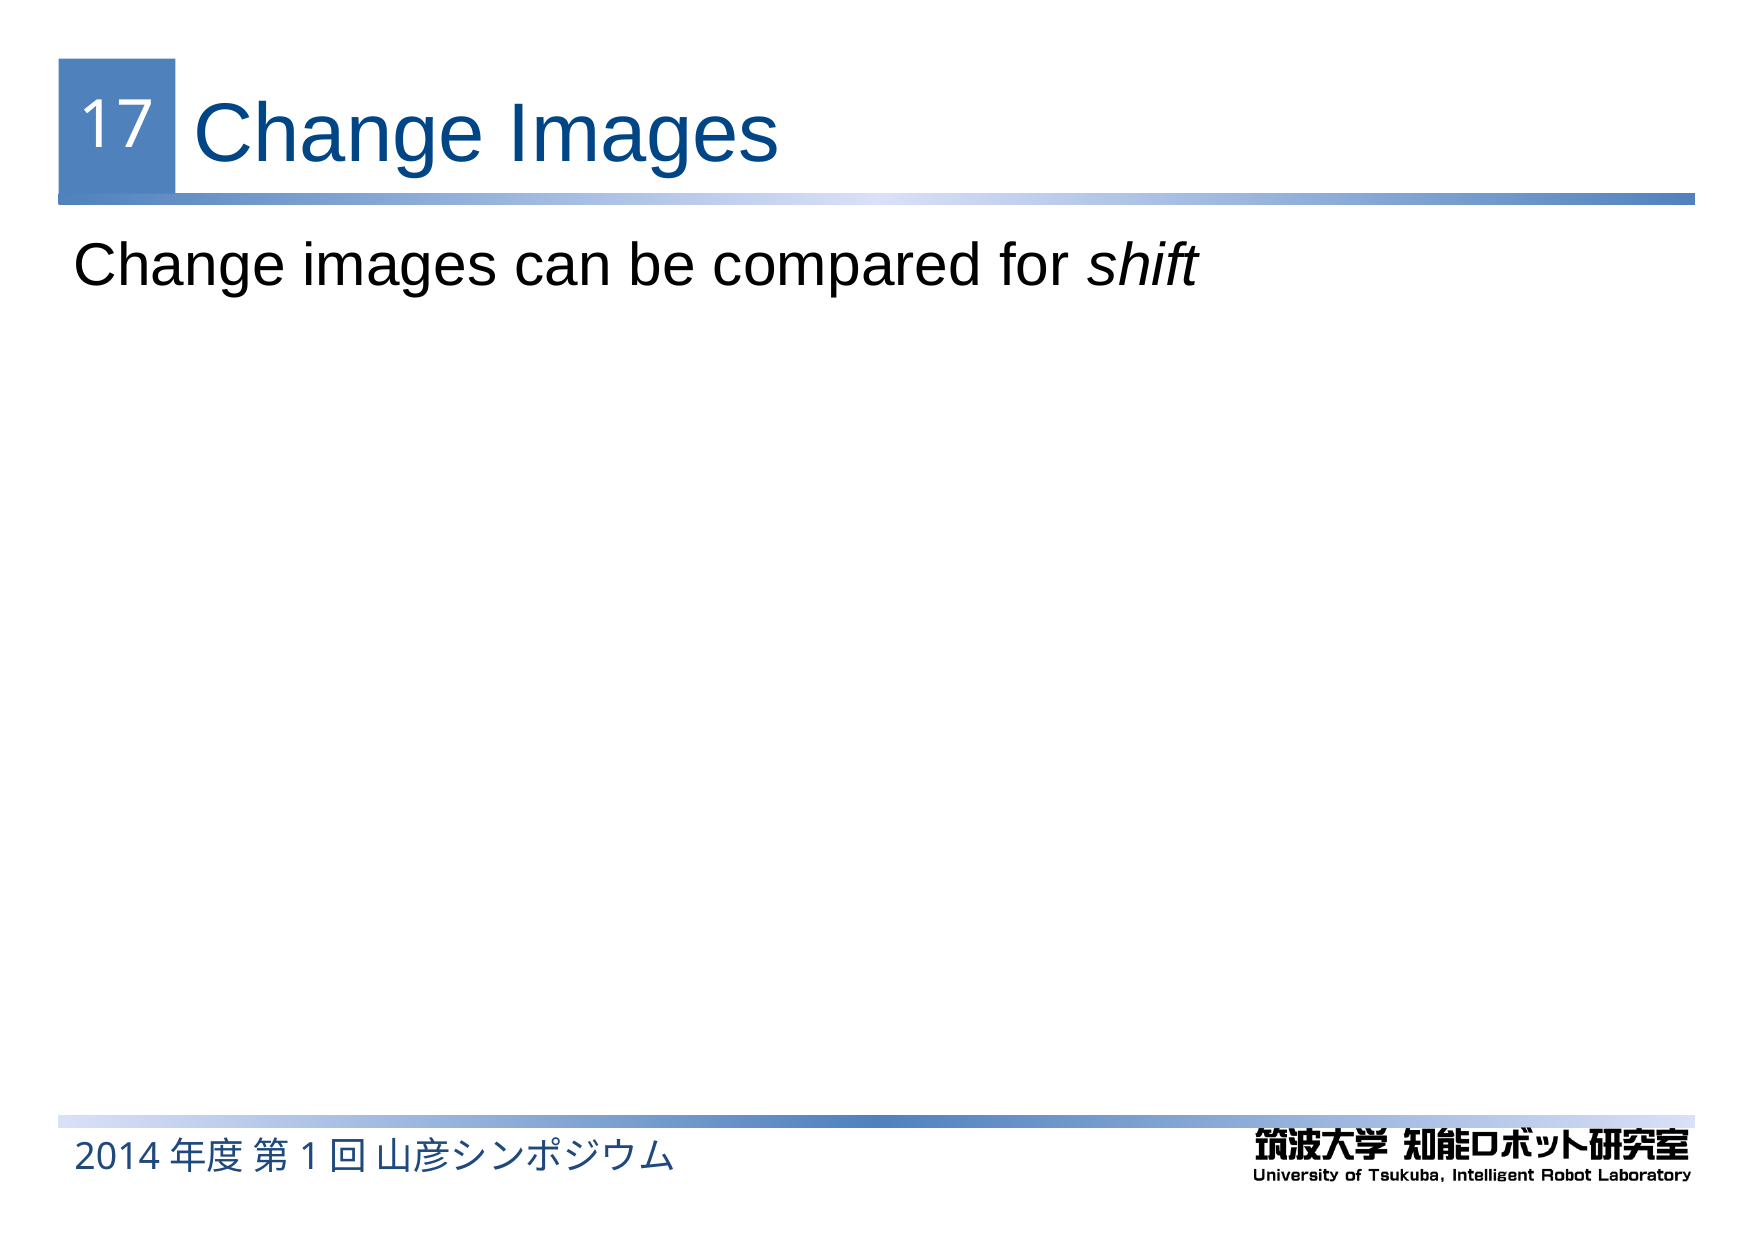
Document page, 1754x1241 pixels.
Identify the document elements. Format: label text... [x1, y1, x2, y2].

picture [1252, 1127, 1691, 1182]
title Change Images [193, 61, 1651, 205]
text_box Change images can be compared for shift [58, 223, 1696, 307]
